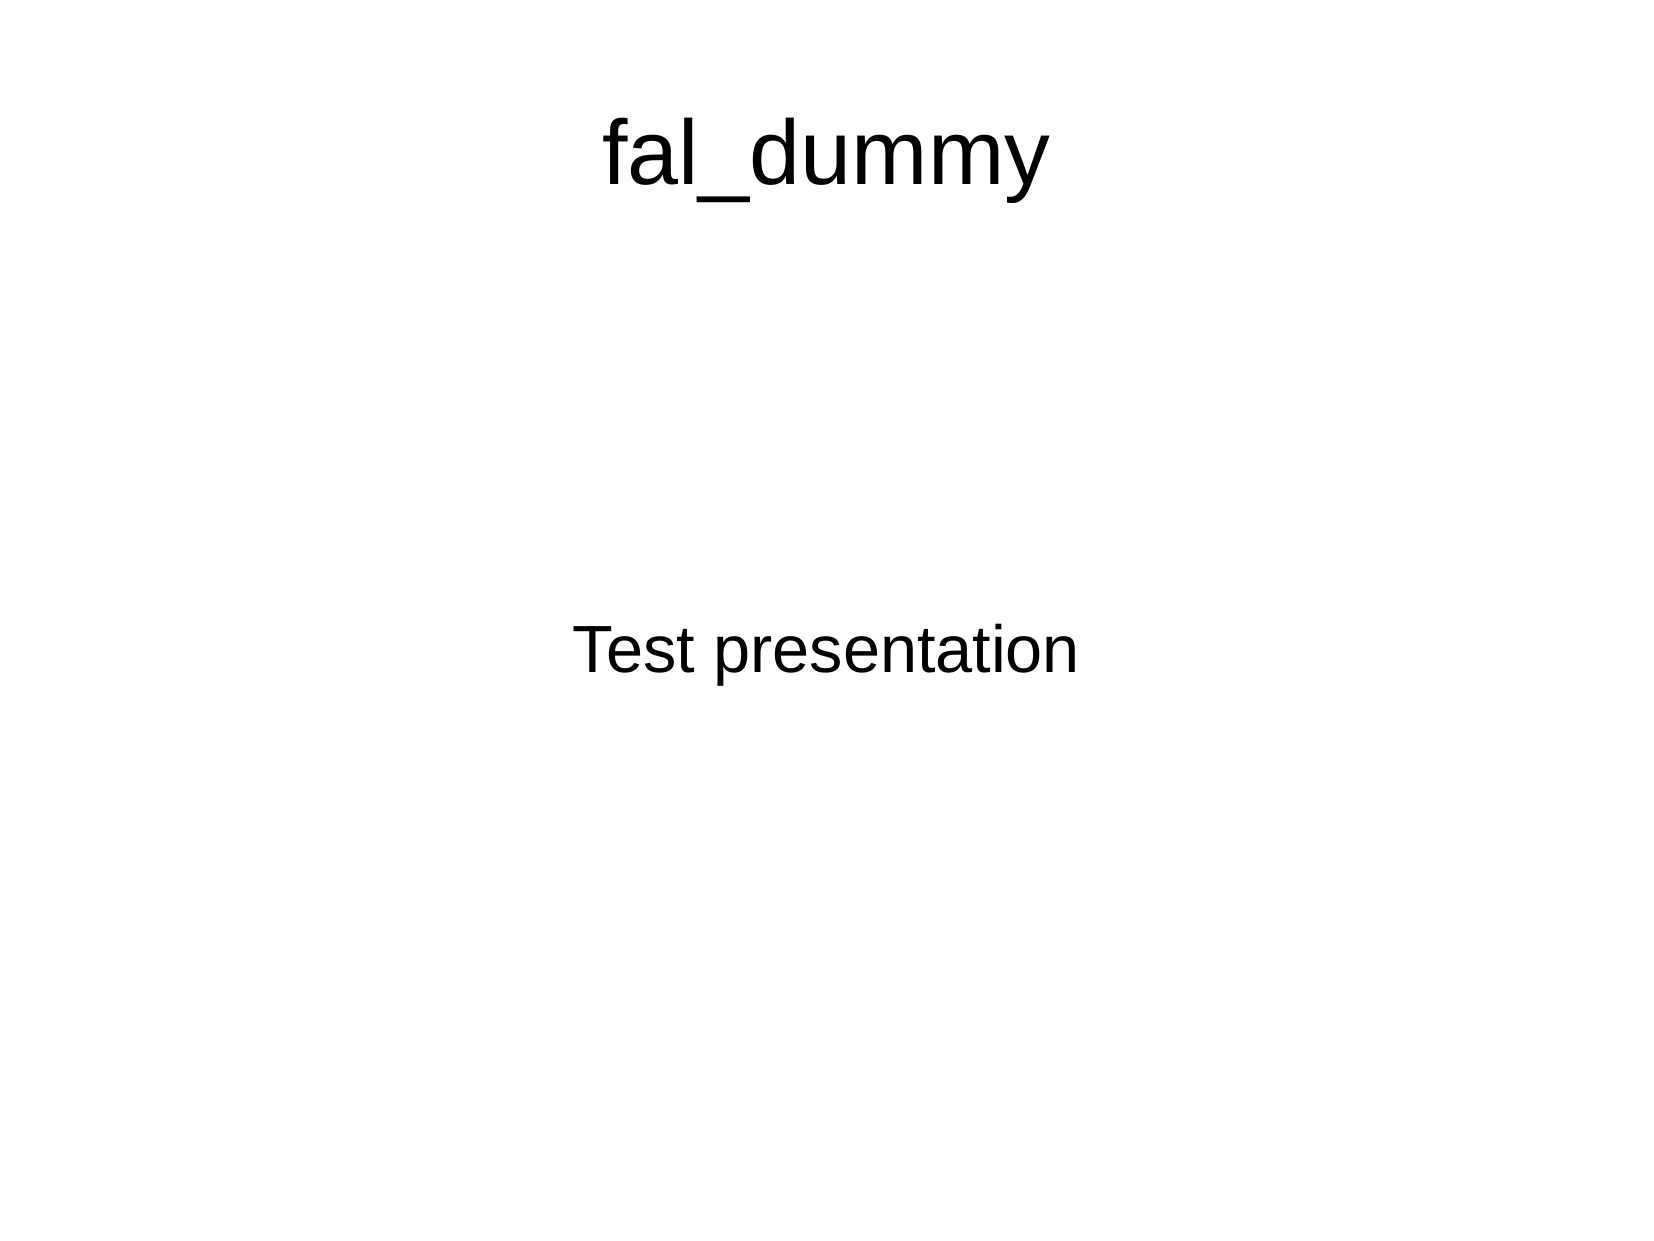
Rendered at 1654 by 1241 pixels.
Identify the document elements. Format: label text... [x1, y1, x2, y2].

subtitle Test presentation [82, 290, 1571, 1010]
title fal_dummy [82, 49, 1571, 257]
